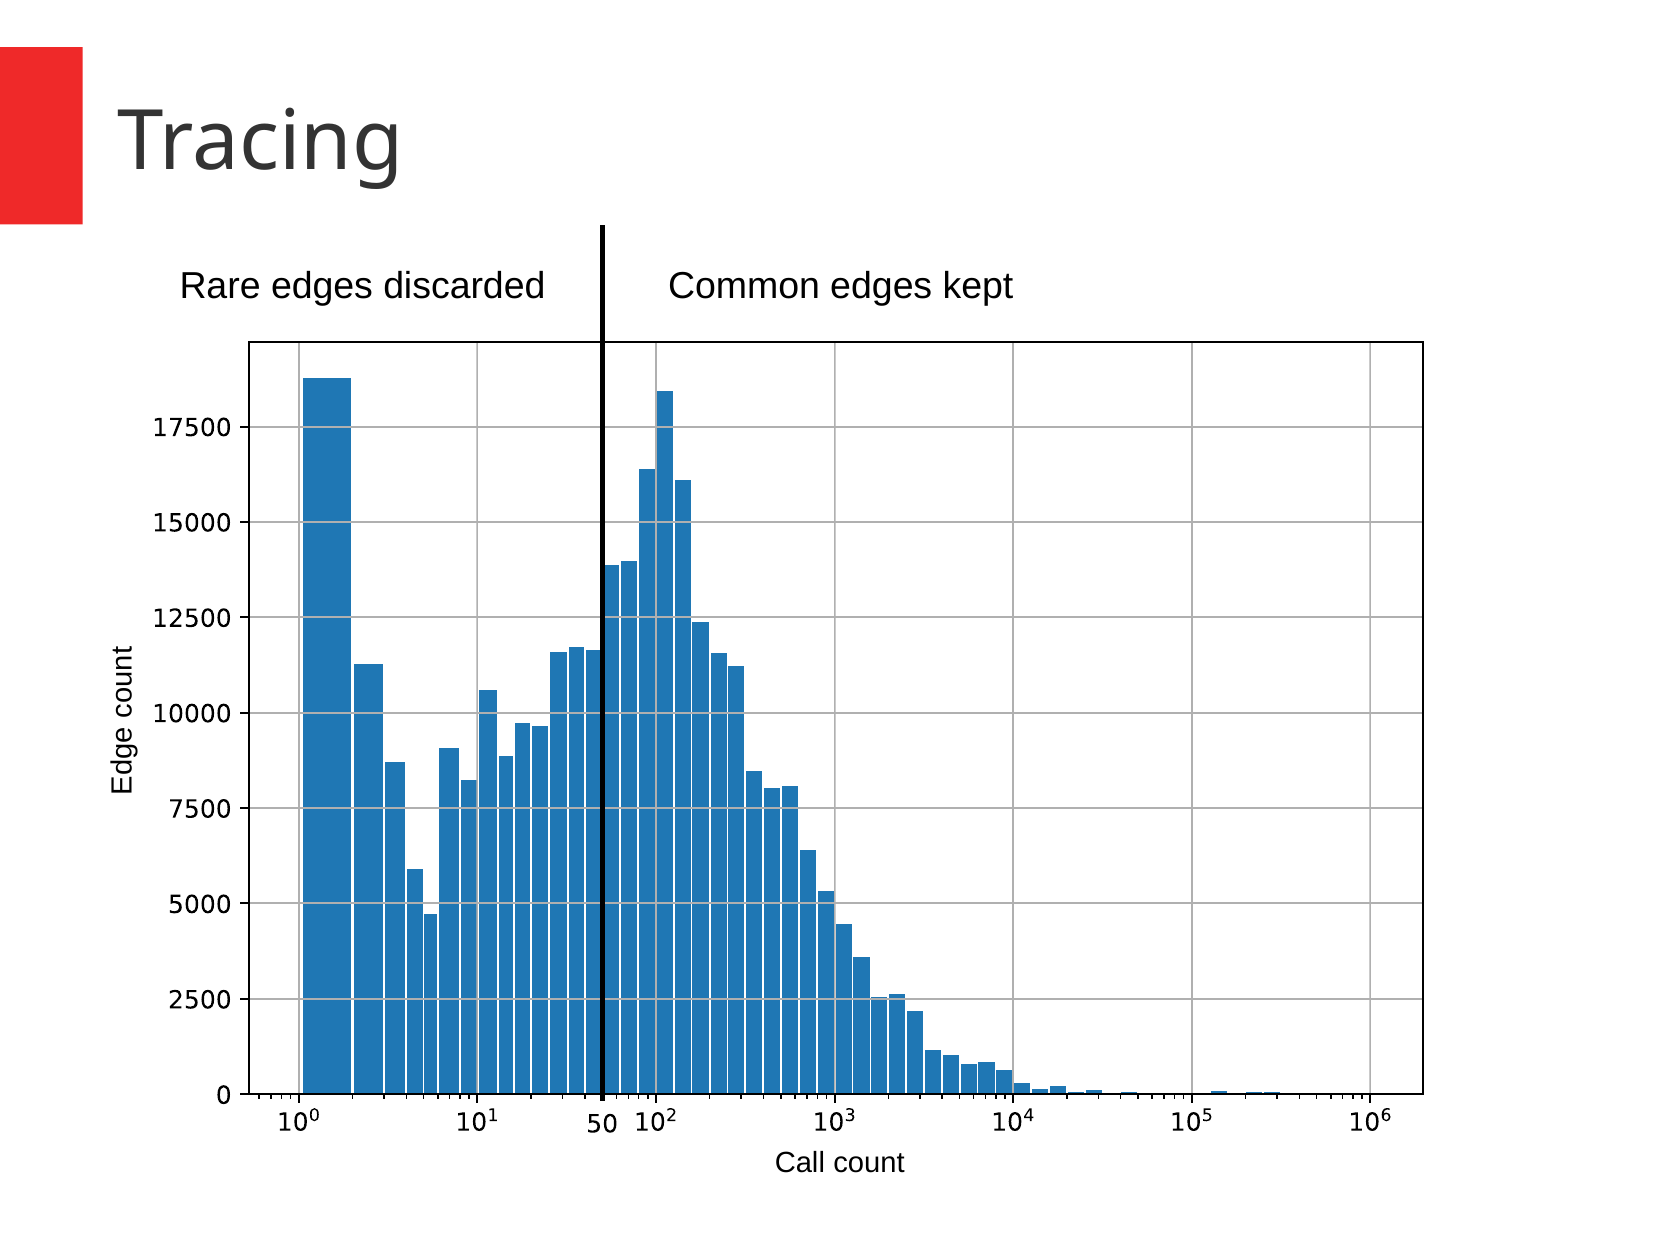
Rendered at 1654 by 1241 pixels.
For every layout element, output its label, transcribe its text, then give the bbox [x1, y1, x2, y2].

title Tracing [117, 33, 1571, 241]
picture [59, 225, 1575, 1202]
text_box Call count [750, 1140, 931, 1186]
text_box Edge count [98, 622, 144, 820]
text_box Rare edges discarded [122, 240, 600, 331]
text_box Common edges kept [600, 240, 1081, 331]
